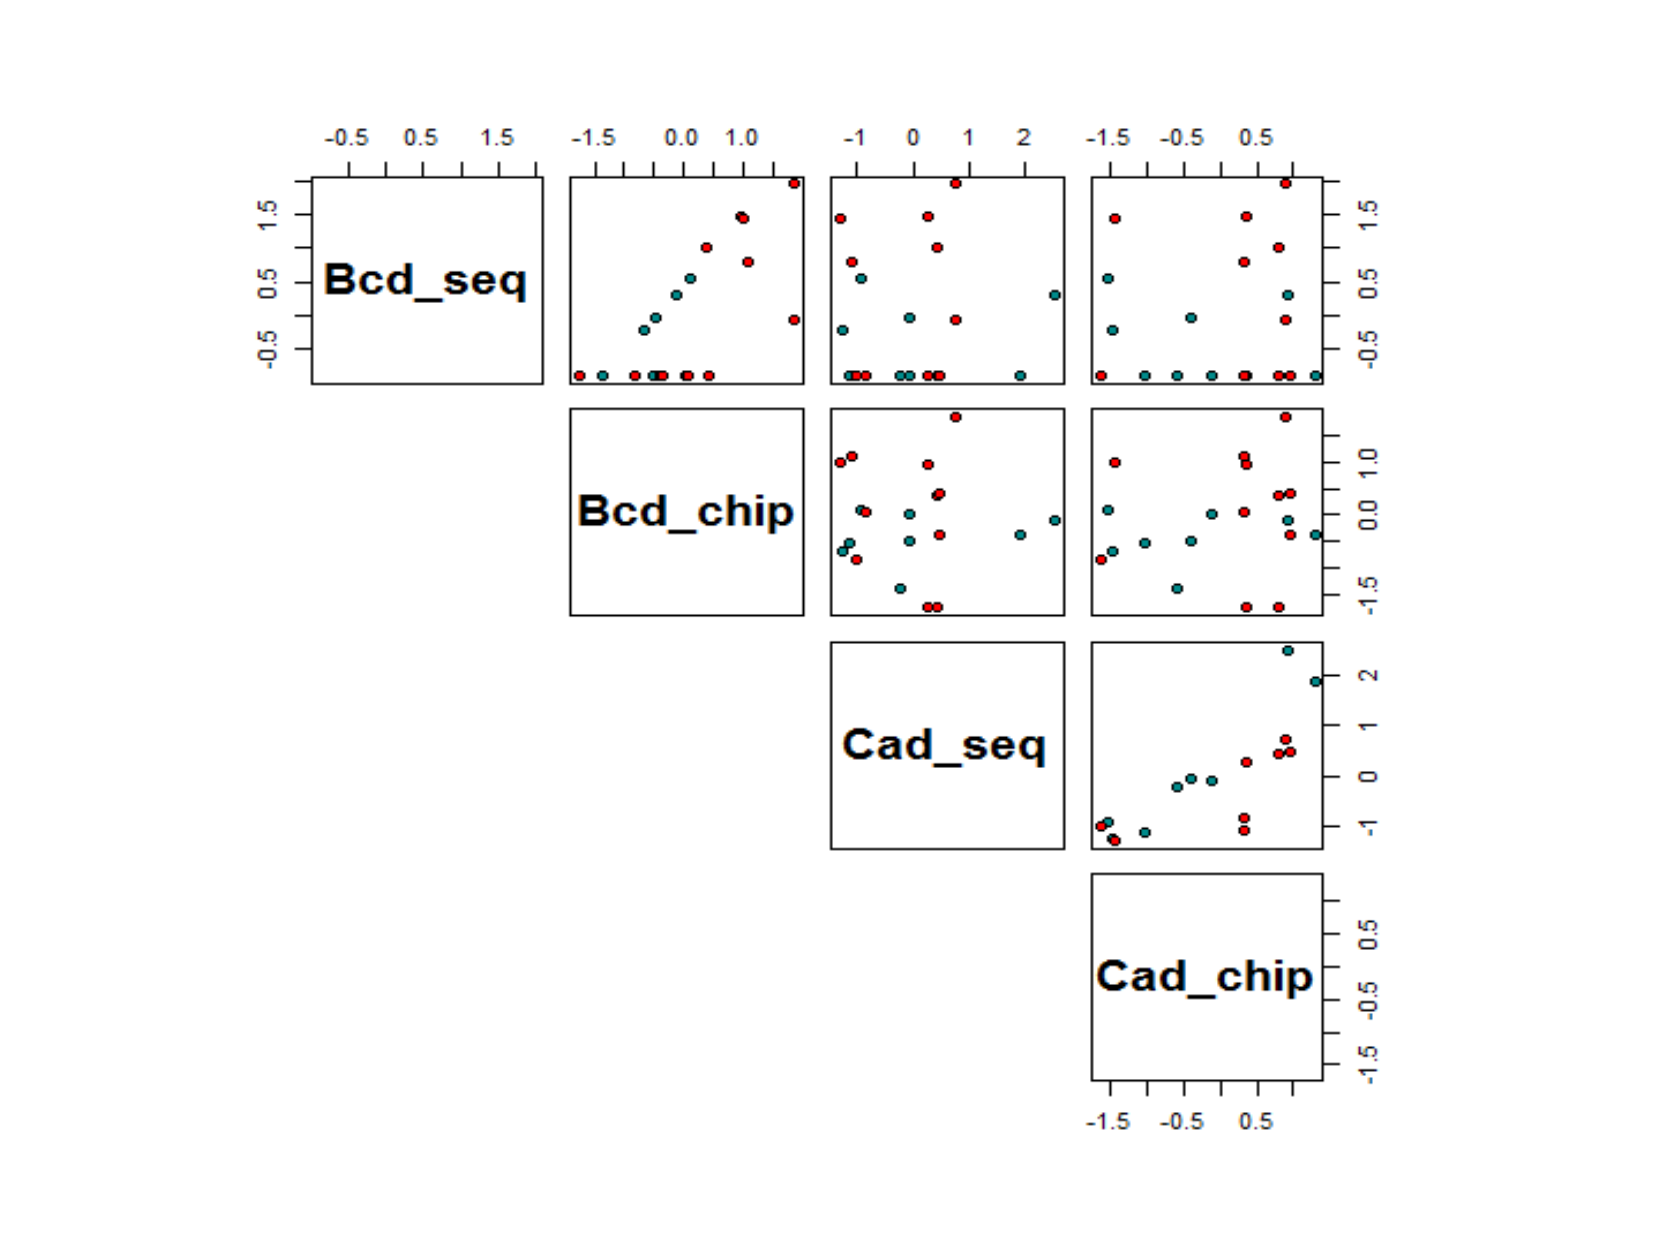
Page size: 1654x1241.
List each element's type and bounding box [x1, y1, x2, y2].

picture [180, 59, 1456, 1201]
